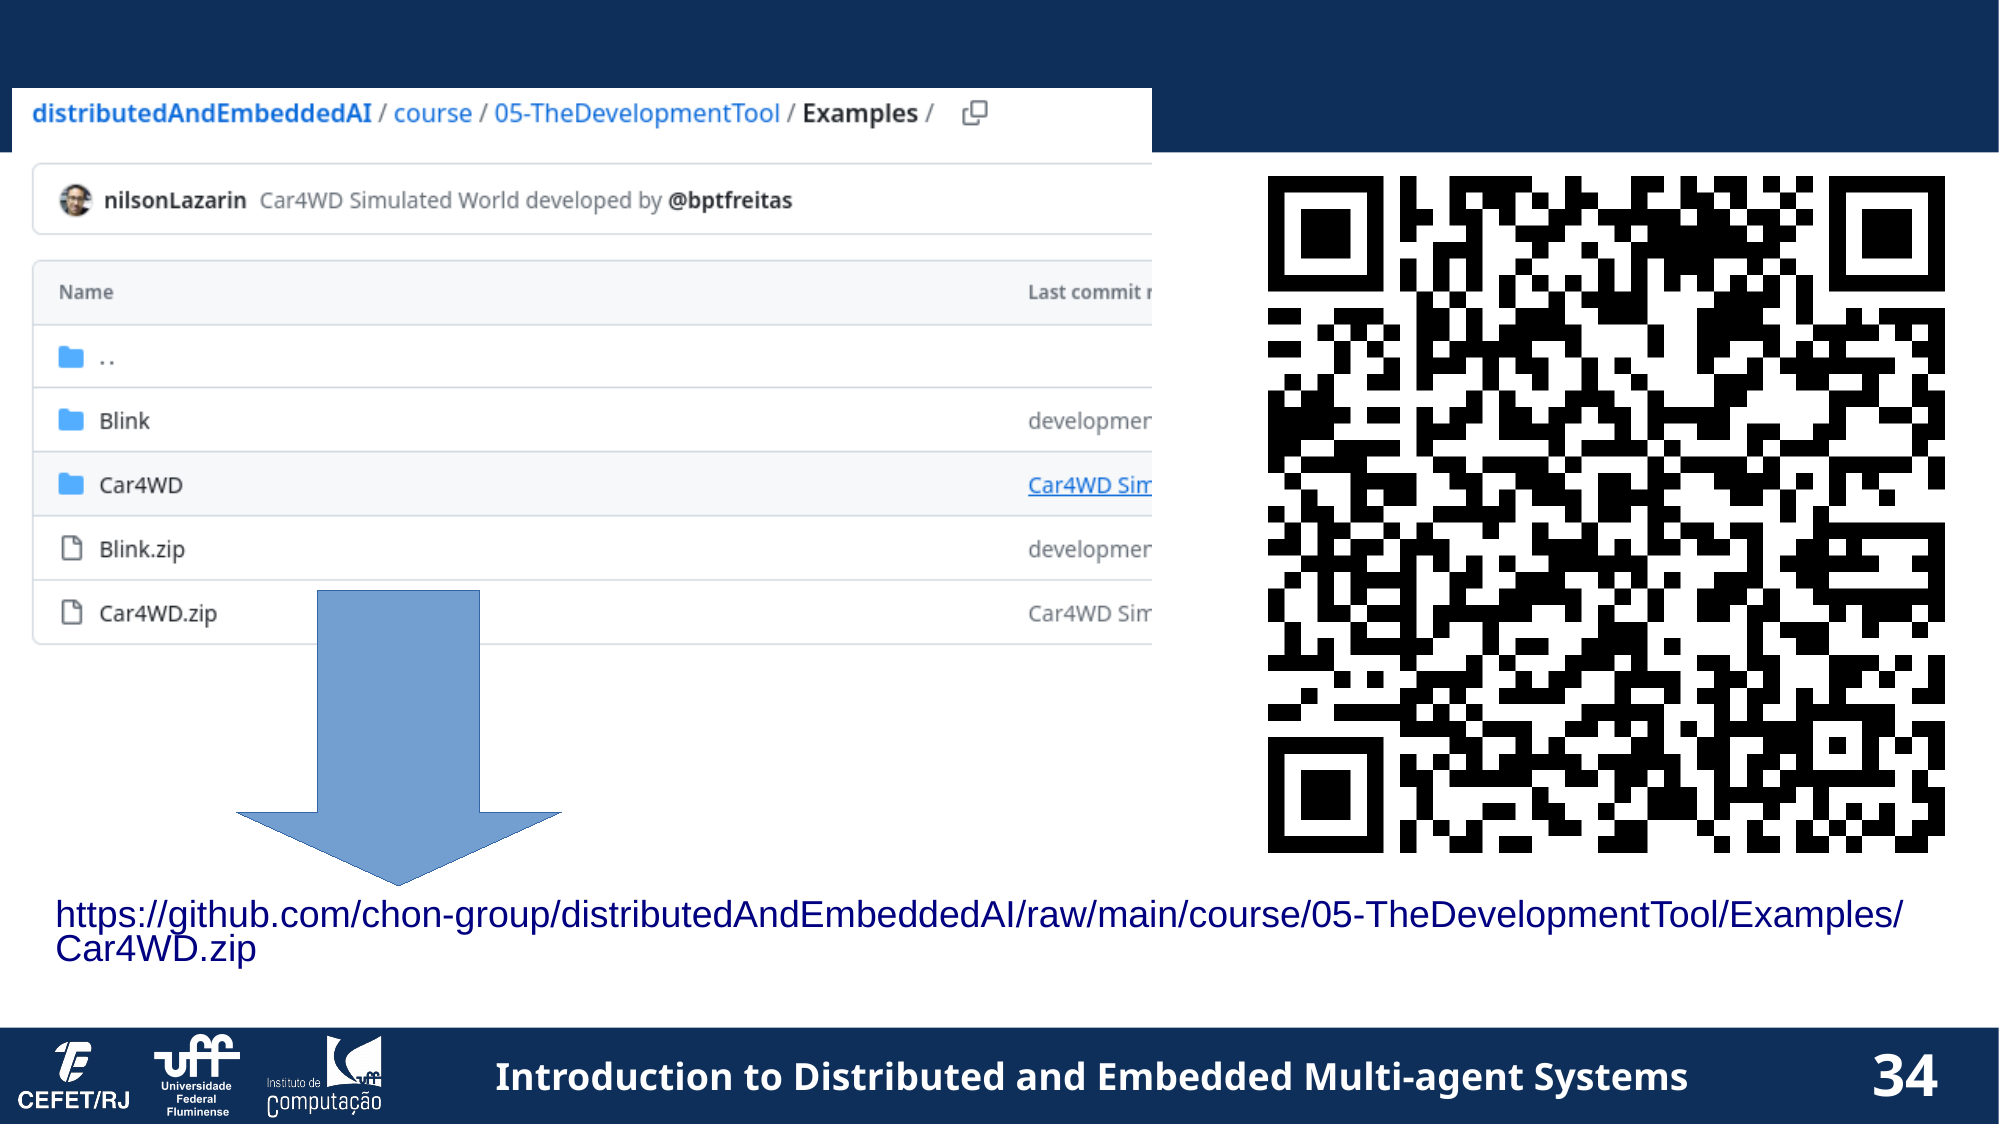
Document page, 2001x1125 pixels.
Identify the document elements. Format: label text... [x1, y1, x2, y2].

picture [18, 1021, 129, 1125]
picture [1251, 159, 1961, 869]
picture [12, 88, 1152, 689]
picture [153, 1033, 241, 1121]
text_box https://github.com/chon-group/distributedAndEmbeddedAI/raw/main/course/05-TheDevelopmentTool/Examples/Car4WD.zip [40, 885, 1920, 985]
picture [265, 1033, 383, 1118]
text_box [236, 590, 562, 886]
